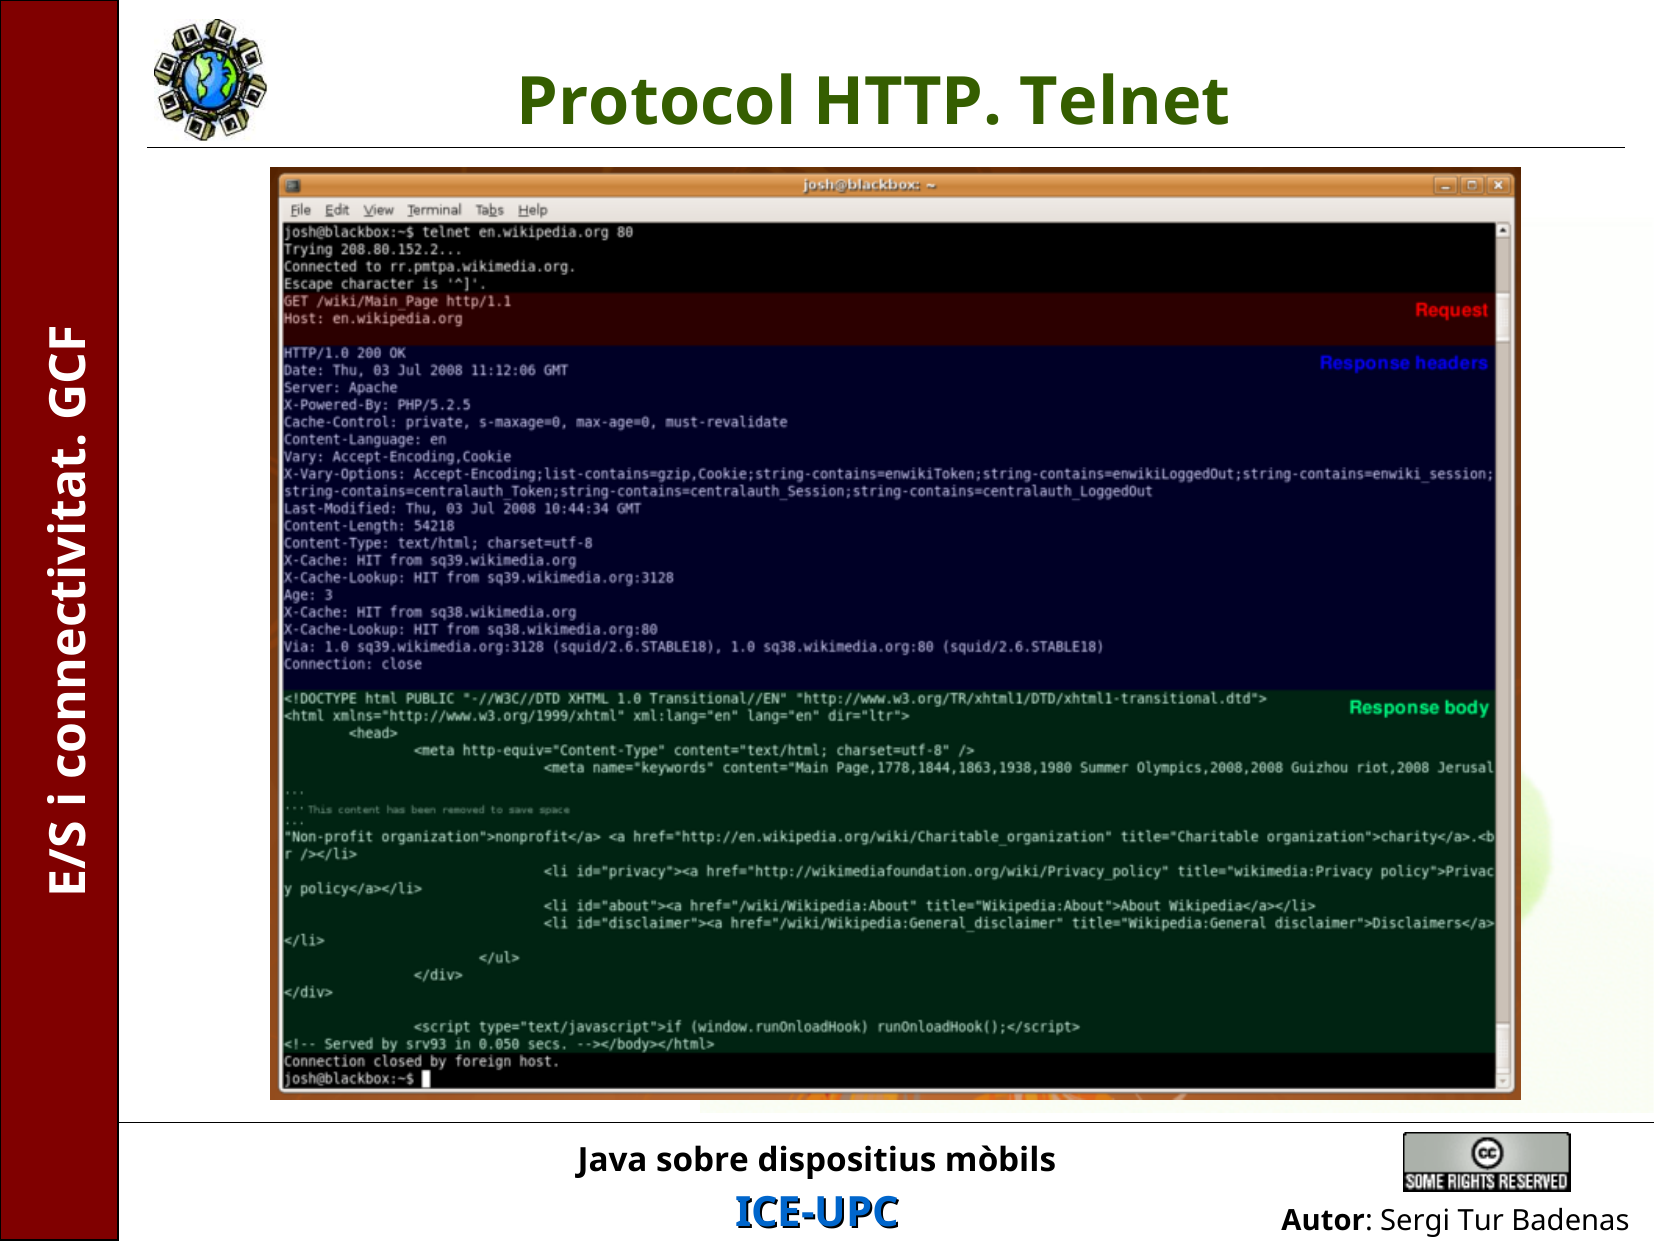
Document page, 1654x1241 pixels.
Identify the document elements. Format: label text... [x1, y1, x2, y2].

picture [154, 19, 268, 56]
title Protocol HTTP. Telnet [129, 56, 1619, 141]
picture [270, 167, 1654, 1113]
picture [1403, 1132, 1571, 1192]
